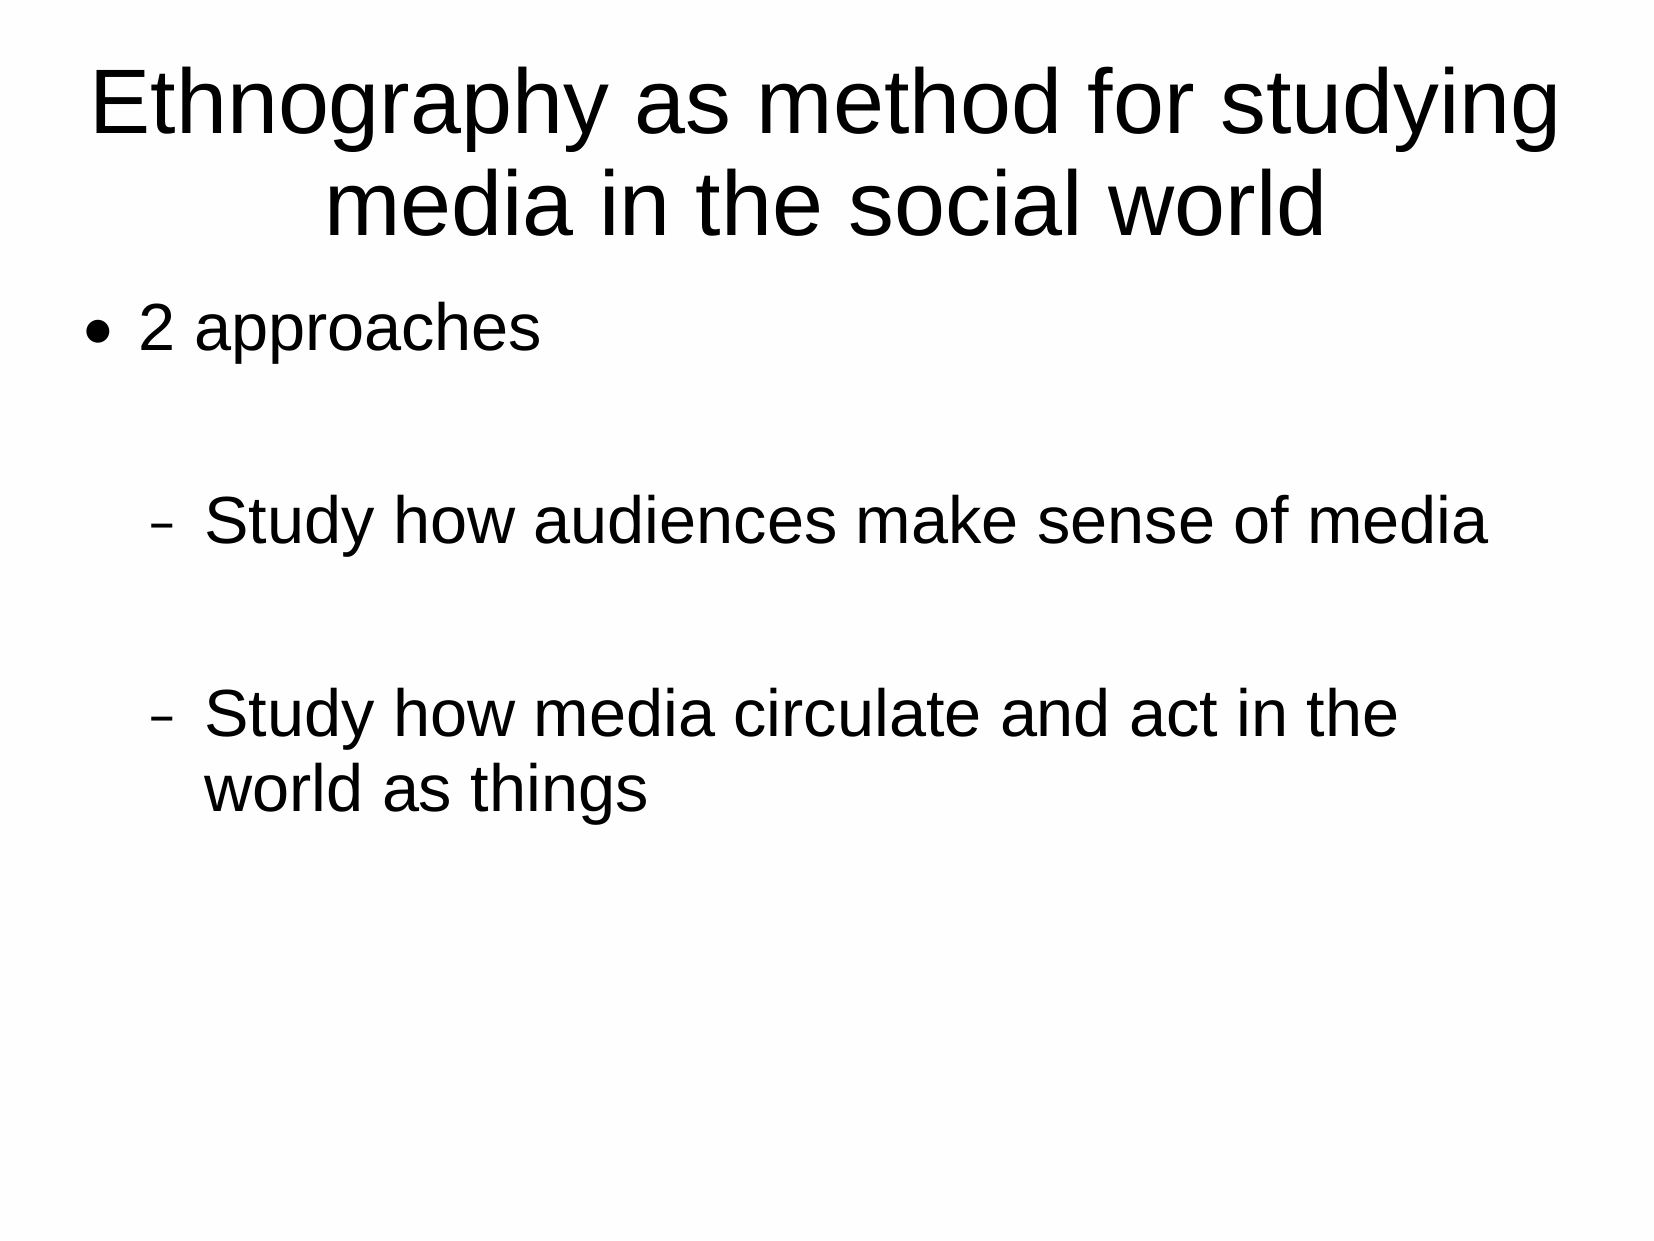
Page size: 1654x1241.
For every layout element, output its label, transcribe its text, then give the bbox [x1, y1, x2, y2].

list 2 approaches Study how audiences make sense of media Study how media circulate and act in the world as things [82, 290, 1571, 1010]
title Ethnography as method for studying media in the social world [82, 49, 1571, 257]
